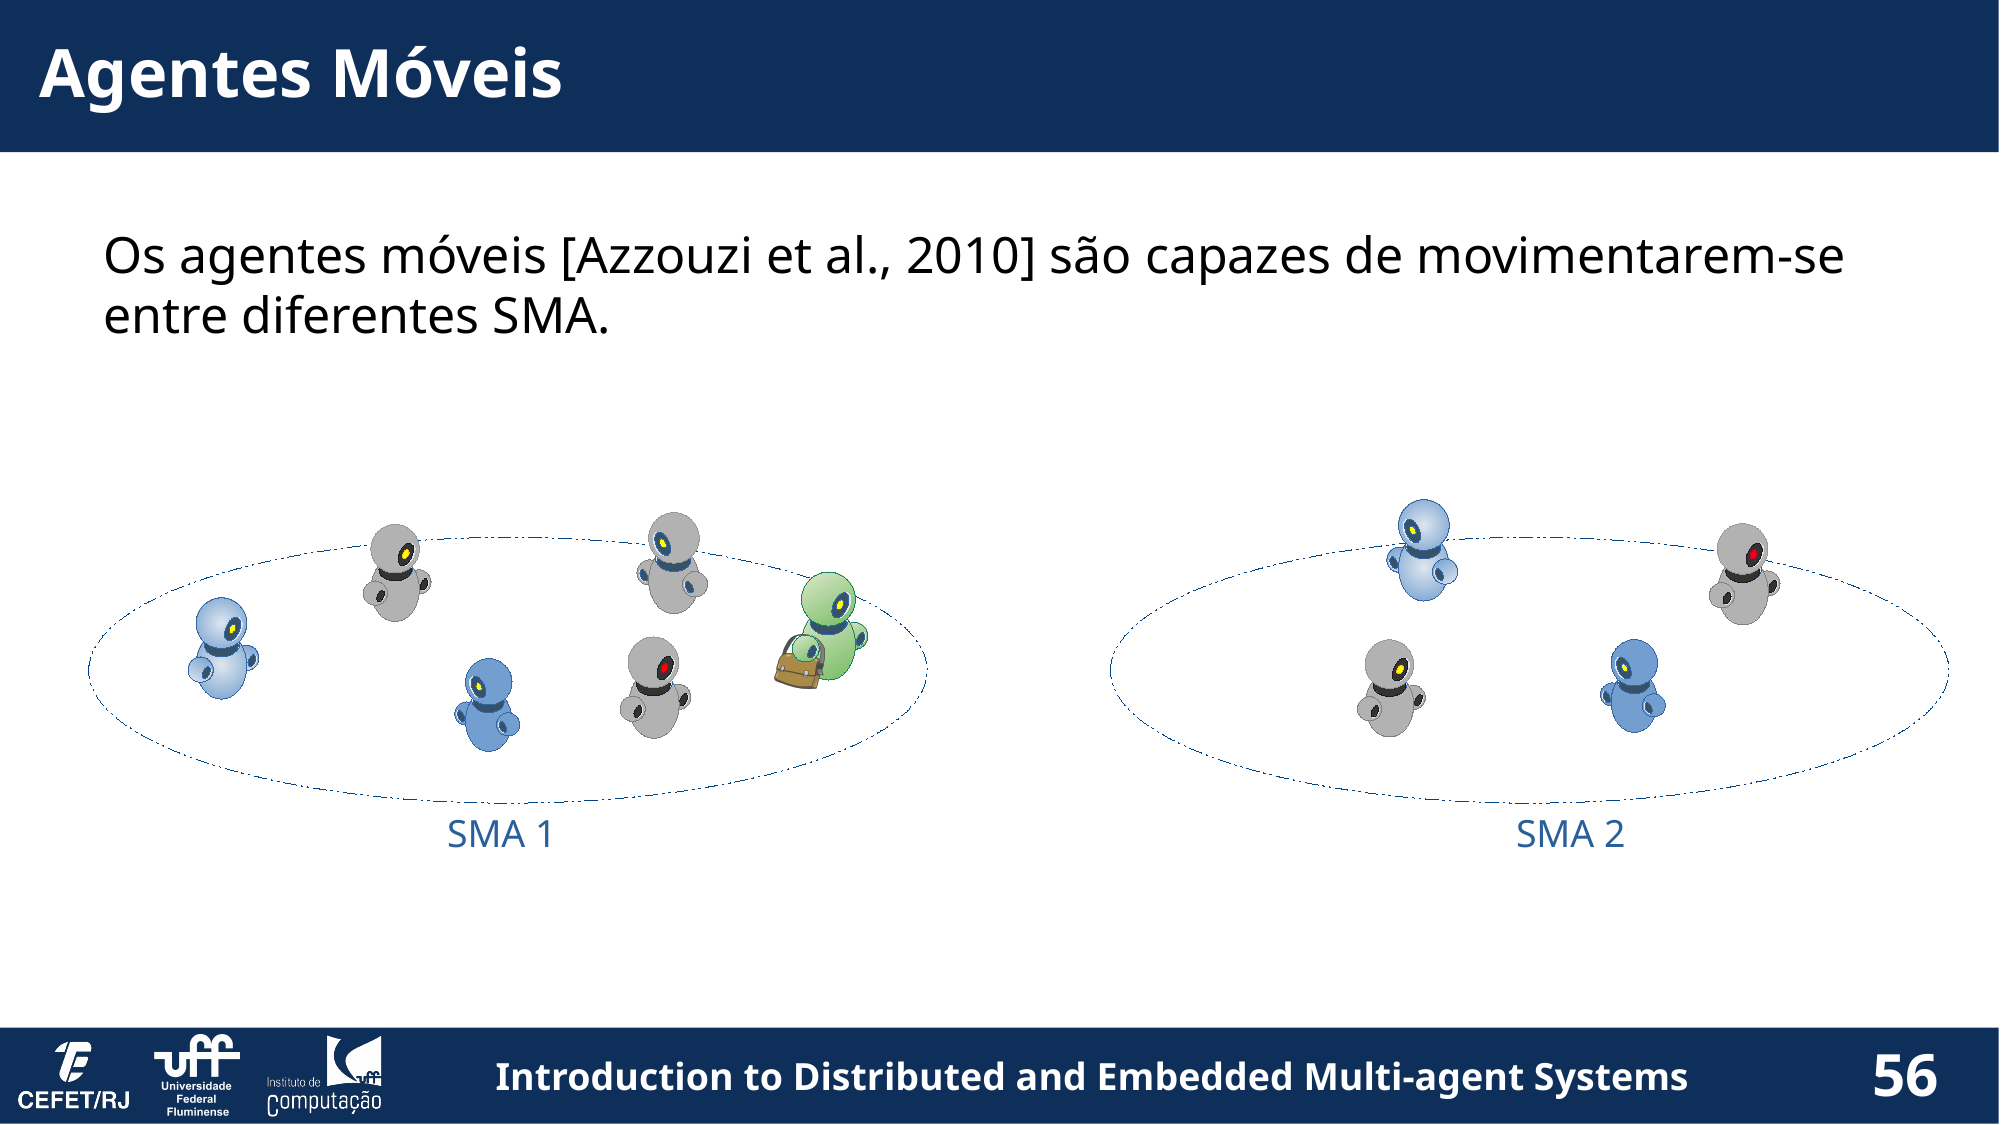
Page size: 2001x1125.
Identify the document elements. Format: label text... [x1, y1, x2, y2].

text_box SMA 2 [1393, 803, 1748, 863]
text_box Agentes Móveis [25, 23, 1999, 119]
text_box [1709, 523, 1781, 625]
text_box [454, 658, 520, 752]
picture [774, 634, 825, 689]
picture [153, 1033, 241, 1121]
text_box [636, 512, 708, 614]
text_box [1600, 639, 1666, 733]
picture [18, 1021, 129, 1125]
text_box Os agentes móveis [Azzouzi et al., 2010] são capazes de movimentarem-se entre diferentes SMA. [88, 216, 1947, 352]
text_box [363, 524, 432, 622]
text_box [1386, 499, 1458, 602]
text_box SMA 1 [324, 803, 680, 863]
text_box [1357, 639, 1426, 737]
text_box [620, 636, 691, 739]
picture [265, 1033, 383, 1117]
text_box [188, 597, 259, 700]
text_box [792, 572, 868, 681]
